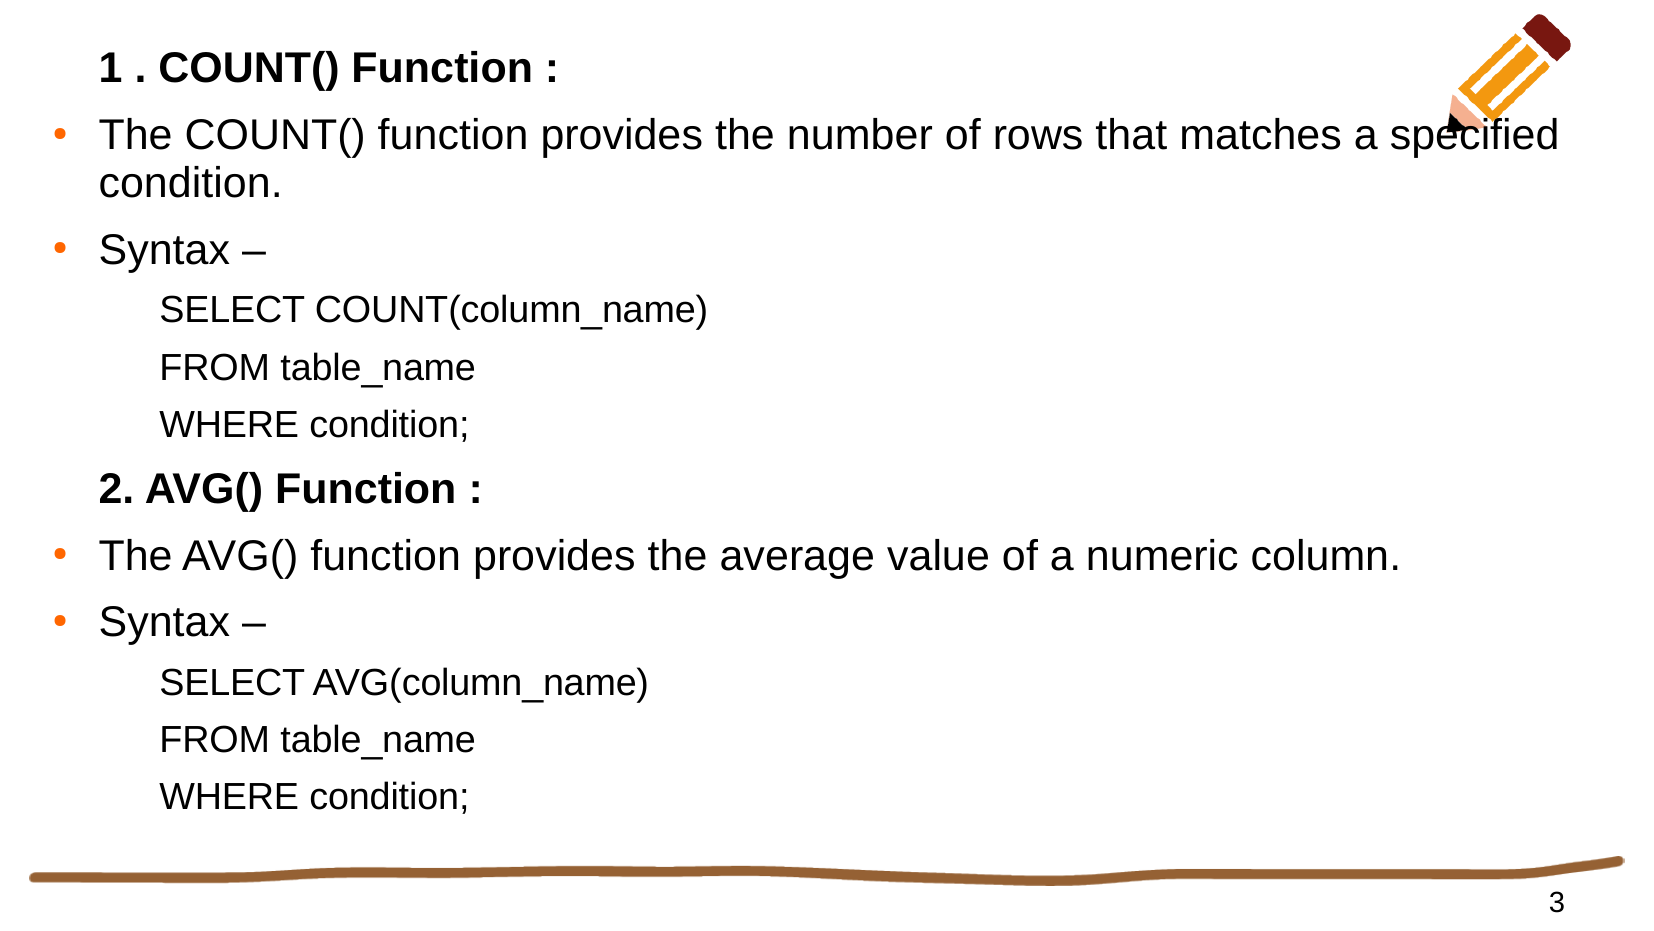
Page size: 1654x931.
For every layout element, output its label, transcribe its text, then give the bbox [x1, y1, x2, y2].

picture [29, 856, 1625, 886]
picture [1446, 14, 1571, 43]
list 1 . COUNT() Function : The COUNT() function provides the number of rows that matches a specified condition. Syntax – SELECT COUNT(column_name) FROM table_name WHERE condition; 2. AVG() Function : The AVG() function provides the average value of a numeric column. Syntax – SELECT AVG(column_name) FROM table_name WHERE condition; [37, 43, 1599, 826]
